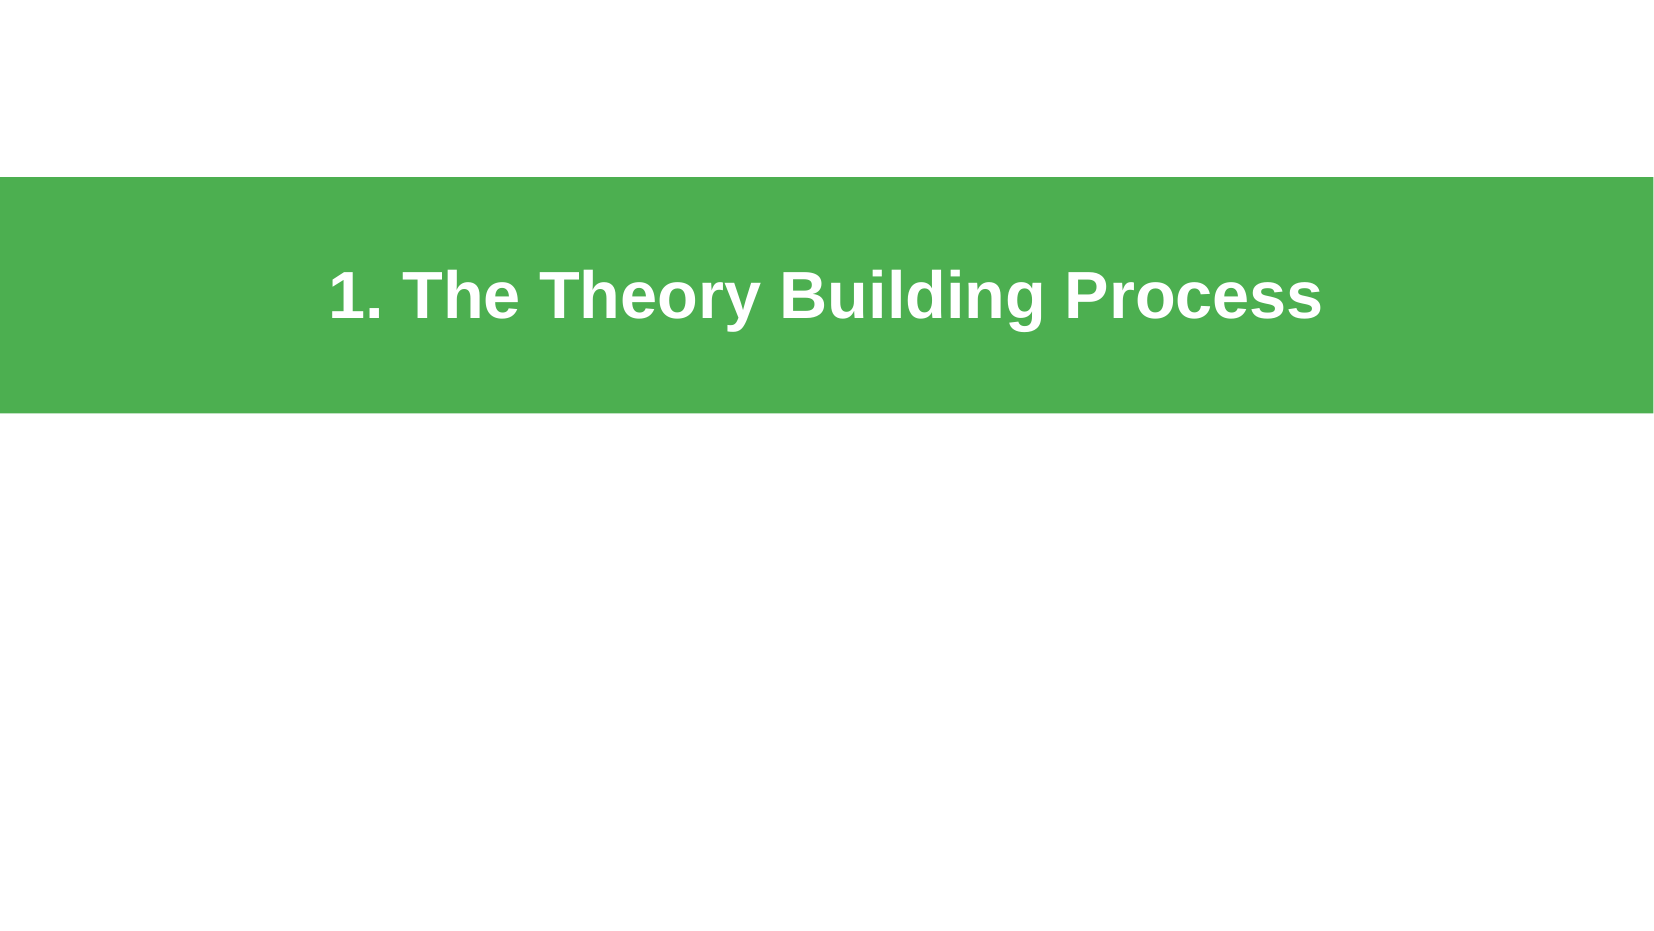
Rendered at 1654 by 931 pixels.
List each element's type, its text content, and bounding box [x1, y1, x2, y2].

title 1. The Theory Building Process [0, 177, 1654, 414]
